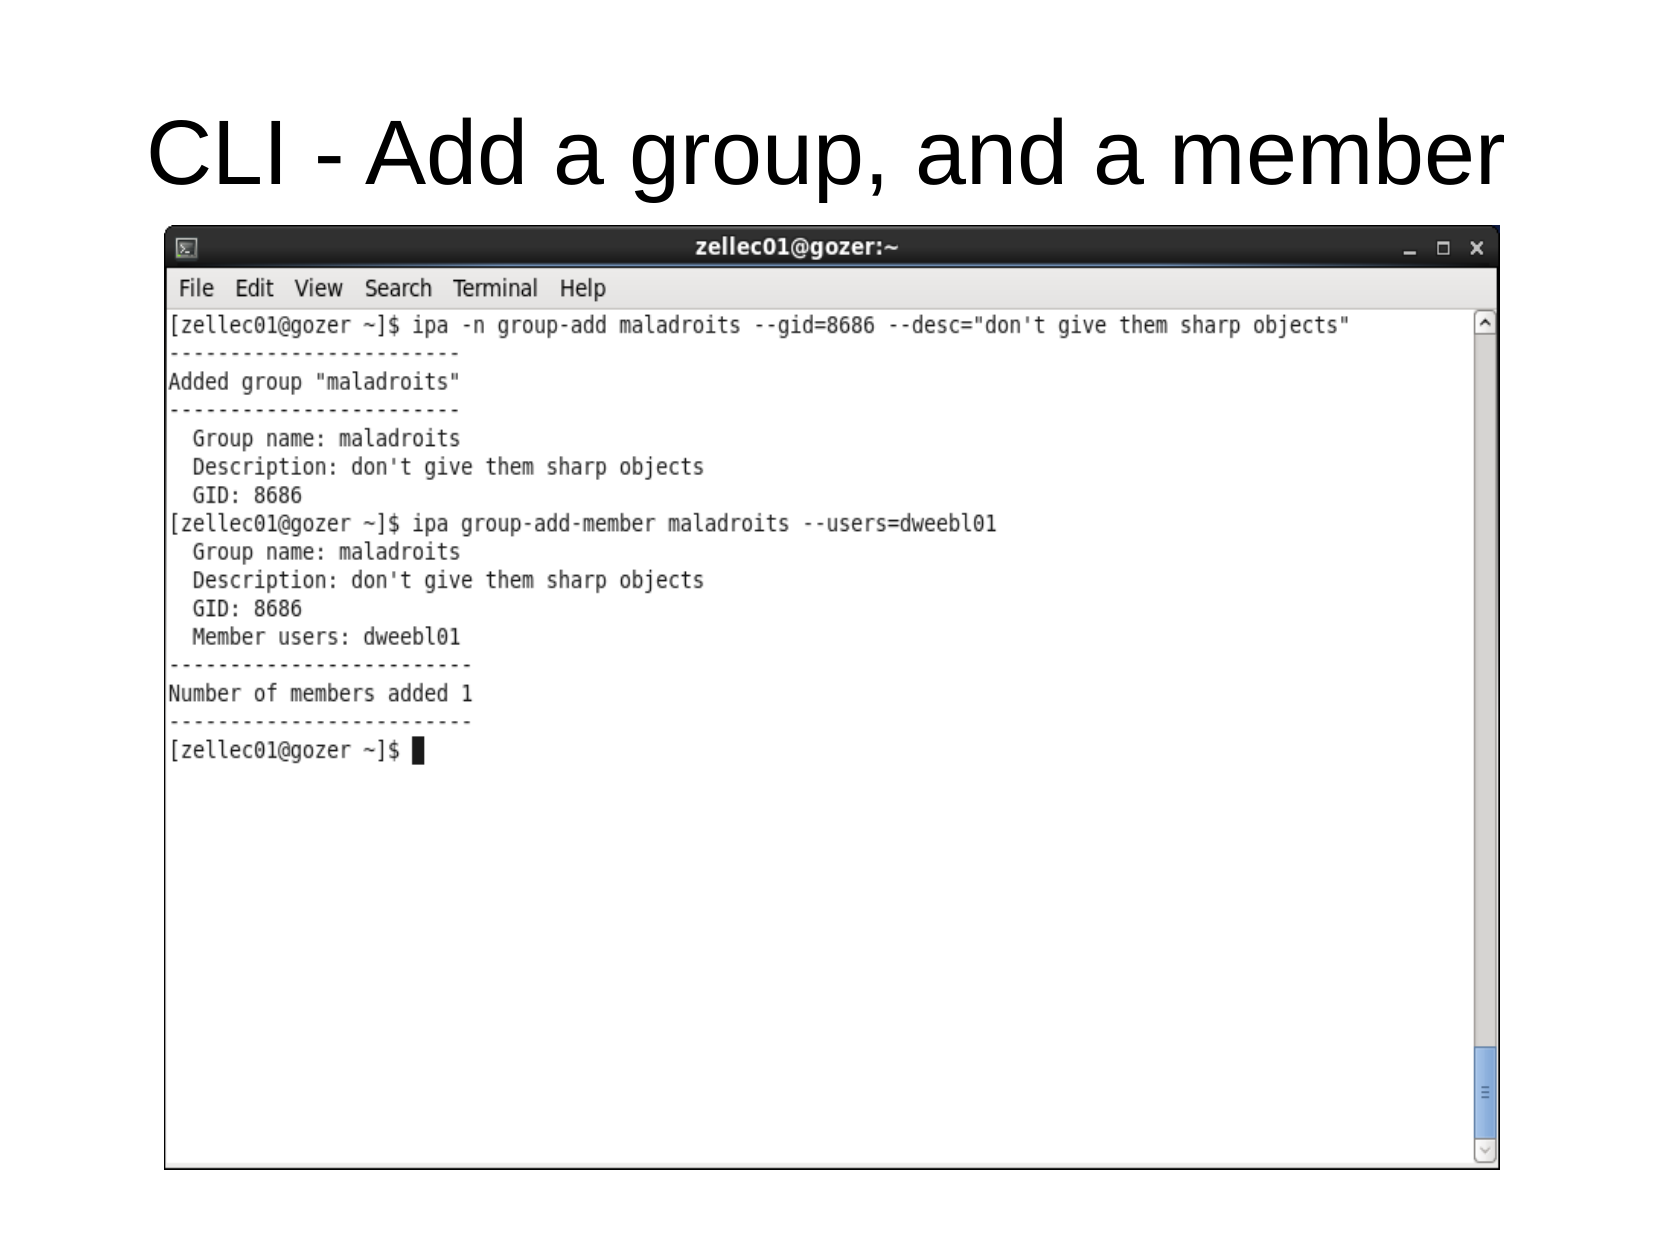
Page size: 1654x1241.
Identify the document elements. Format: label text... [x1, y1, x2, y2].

picture [164, 225, 1500, 1171]
title CLI - Add a group, and a member [82, 49, 1571, 257]
